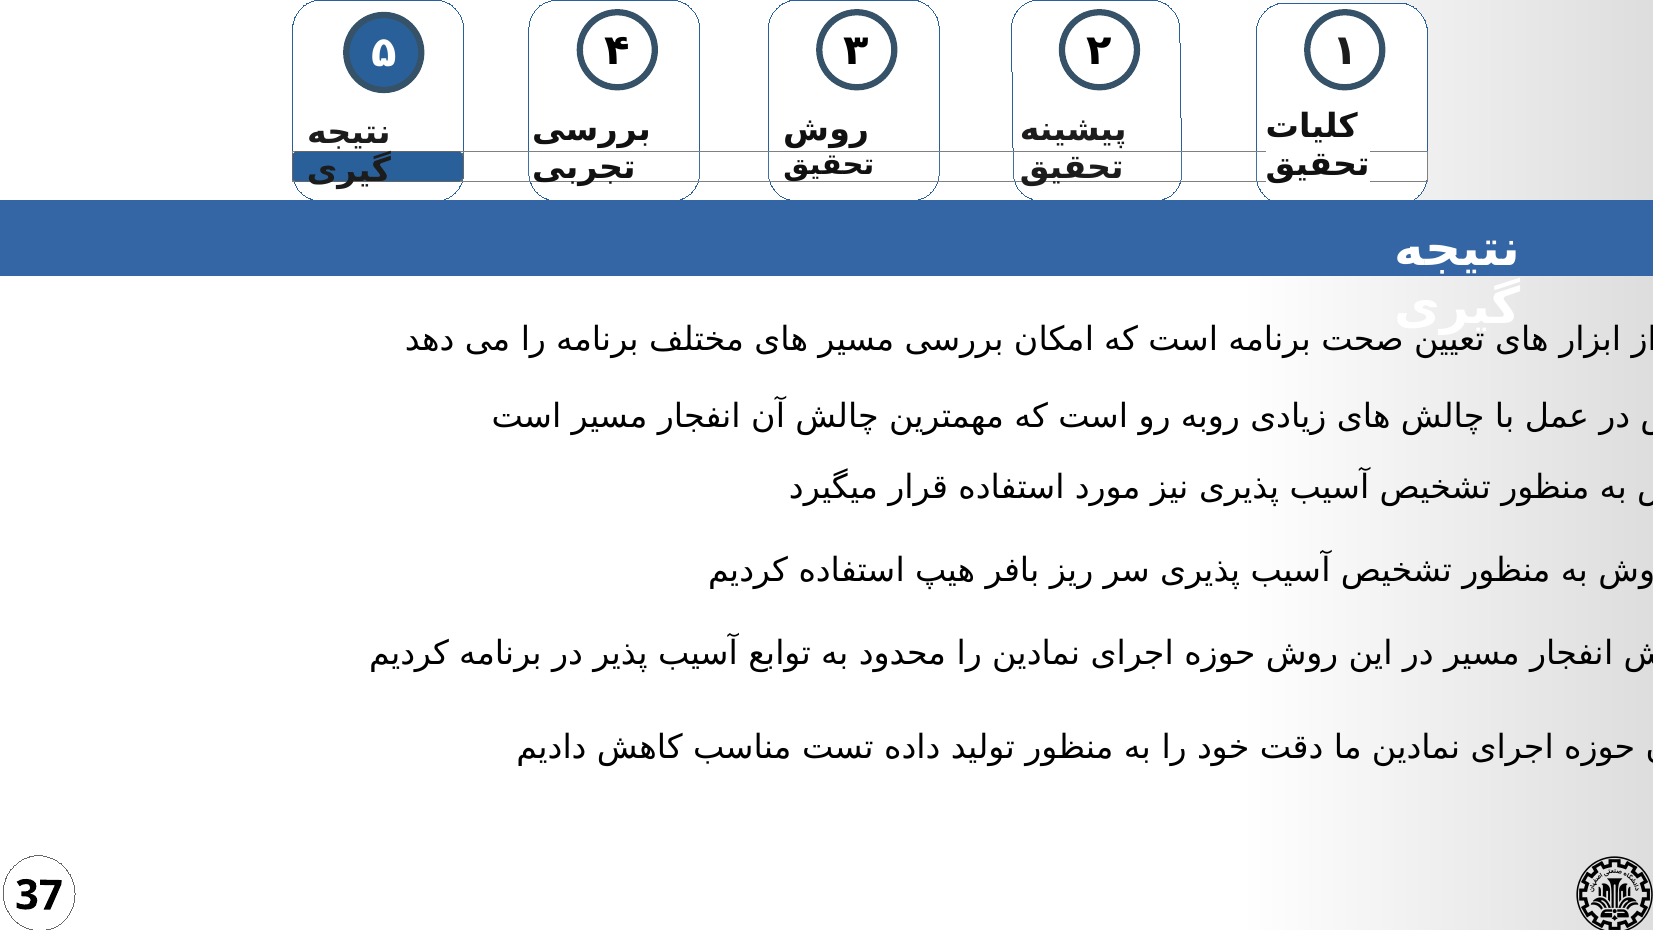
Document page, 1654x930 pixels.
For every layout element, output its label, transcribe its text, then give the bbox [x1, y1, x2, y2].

picture [1575, 855, 1653, 930]
text_box [768, 0, 940, 101]
text_box پیشینه تحقیق [1005, 101, 1195, 151]
text_box روش تحقیق [768, 101, 964, 151]
text_box نتیجه گیری [1380, 211, 1653, 277]
text_box [1256, 3, 1428, 99]
text_box [528, 0, 700, 101]
text_box با محدود کردن حوزه اجرای نمادین ما دقت خود را به منظور تولید داده تست مناسب کاهش دادیم [501, 720, 1555, 811]
text_box ۴ [579, 12, 655, 88]
text_box [292, 0, 464, 104]
text_box ما از این روش به منظور تشخیص آسیب پذیری سر ریز بافر هیپ استفاده کردیم [693, 543, 1560, 625]
text_box ۵ [346, 14, 422, 91]
text_box کلیات تحقیق [1250, 99, 1446, 148]
text_box ۳ [819, 12, 895, 88]
text_box [1011, 0, 1181, 101]
text_box برای مقابله با چالش انفجار مسیر در این روش حوزه اجرای نمادین را محدود به توابع آسیب پذیر در برنامه کردیم [354, 625, 1566, 716]
text_box ۲ [1061, 12, 1137, 88]
text_box استفاده این روش در عمل با چالش های زیادی روبه رو است که مهمترین چالش آن انفجار مسیر است [476, 389, 1572, 480]
text_box [0, 148, 1653, 312]
text_box این روش به منظور تشخیص آسیب پذیری نیز مورد استفاده قرار میگیرد [774, 460, 1566, 551]
text_box اجرای نمادین یکی از ابزار های تعیین صحت برنامه است که امکان بررسی مسیر های مختلف برنامه را می دهد [390, 312, 1560, 403]
text_box بررسی تجربی [517, 101, 713, 151]
text_box ۱ [1307, 12, 1383, 88]
text_box نتیجه گیری [292, 104, 488, 154]
text_box 37 [3, 855, 76, 930]
